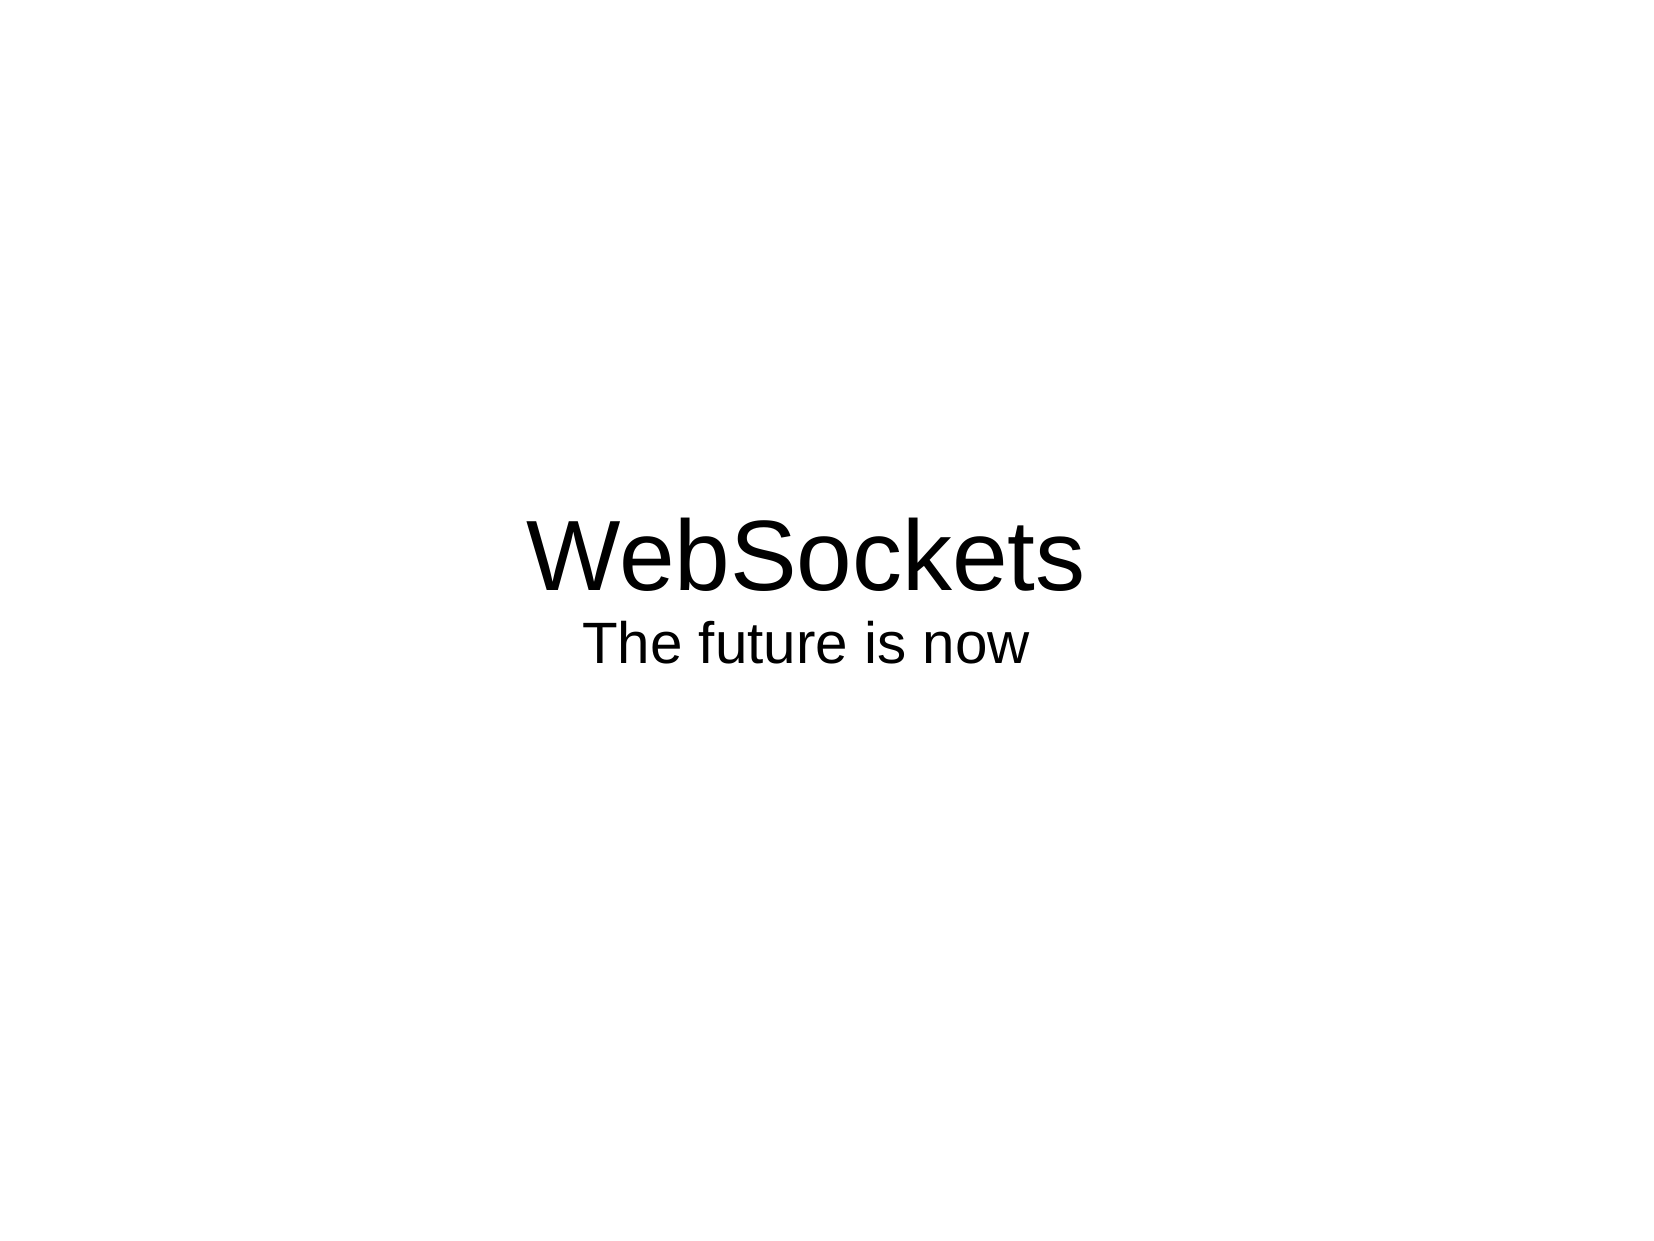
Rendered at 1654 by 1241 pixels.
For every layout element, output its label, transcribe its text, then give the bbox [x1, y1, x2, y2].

text_box WebSockets The future is now [337, 492, 1276, 704]
